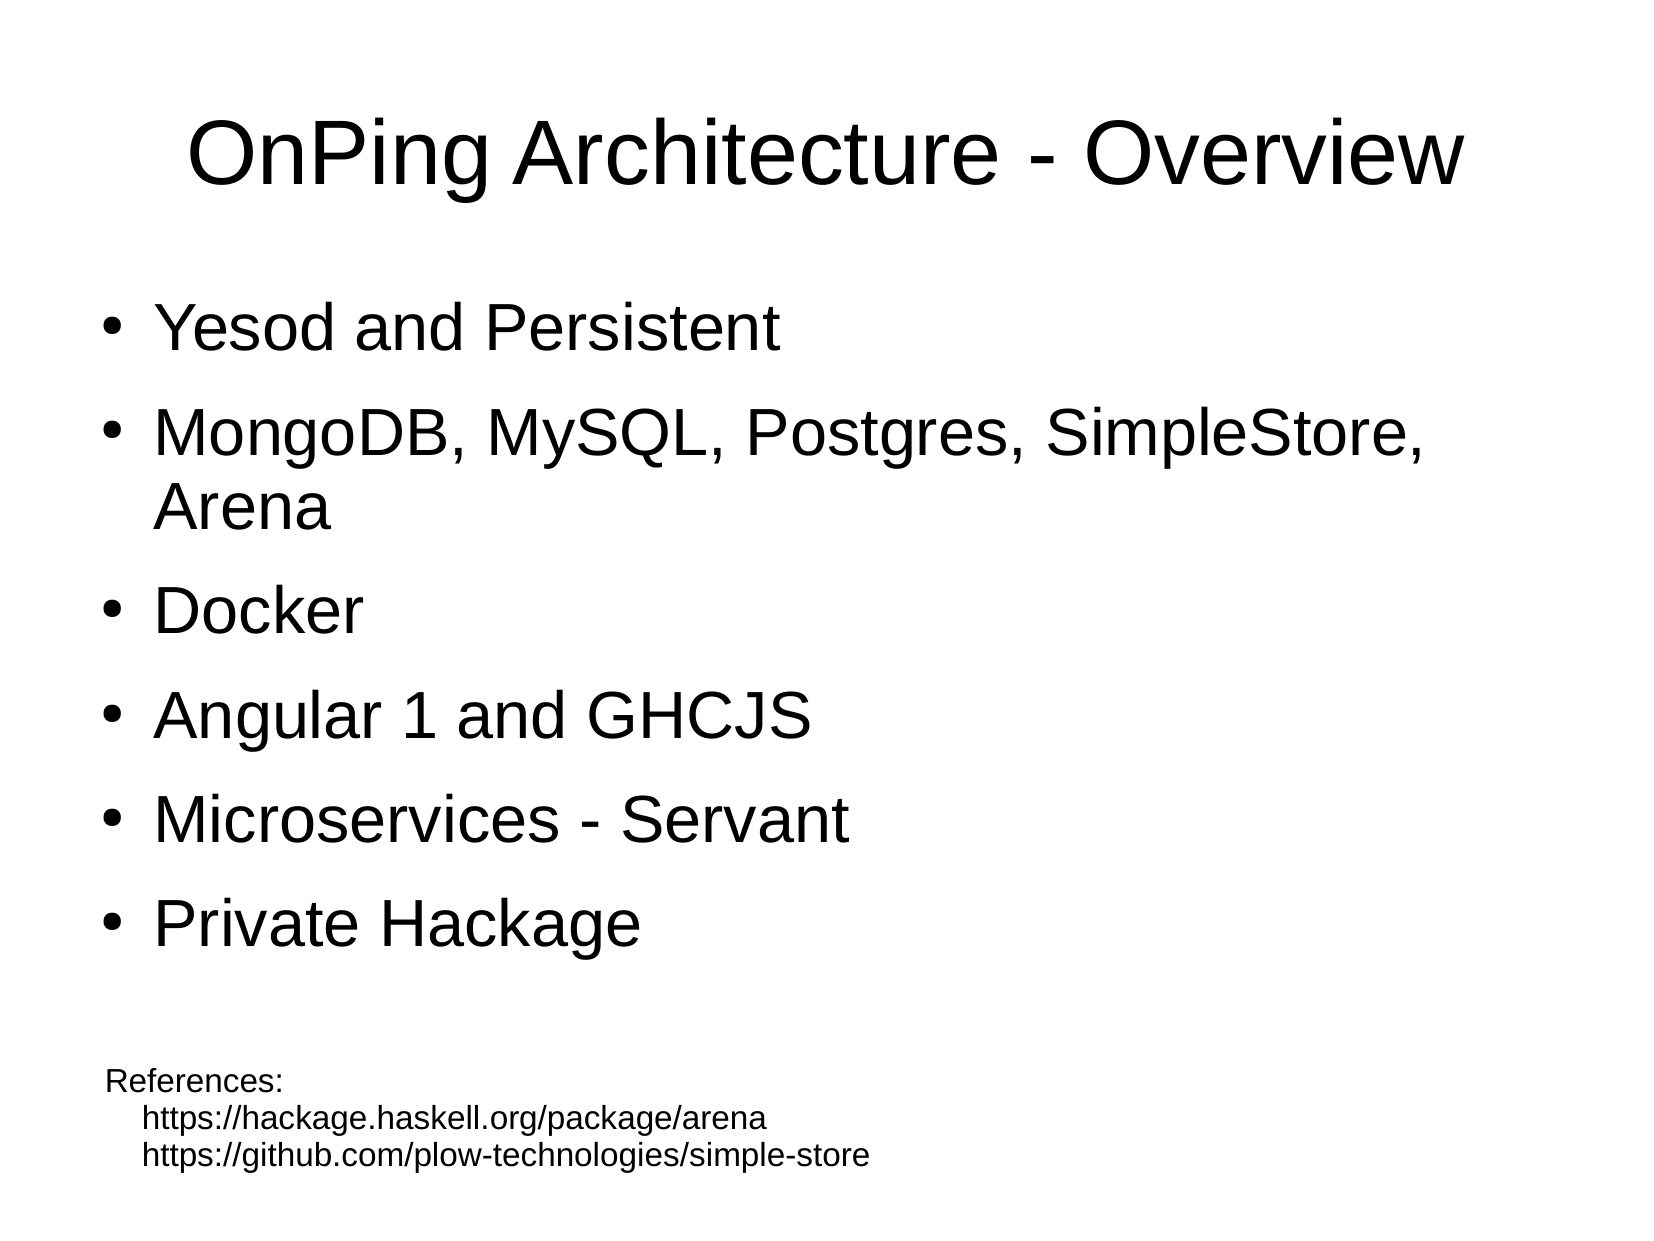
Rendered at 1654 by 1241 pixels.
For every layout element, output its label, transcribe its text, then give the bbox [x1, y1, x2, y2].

title OnPing Architecture - Overview [82, 49, 1571, 257]
list Yesod and Persistent MongoDB, MySQL, Postgres, SimpleStore, Arena Docker Angular 1 and GHCJS Microservices - Servant Private Hackage [82, 290, 1571, 1010]
text_box References: https://hackage.haskell.org/package/arena https://github.com/plow-technologies/simple-store [90, 1054, 1576, 1223]
